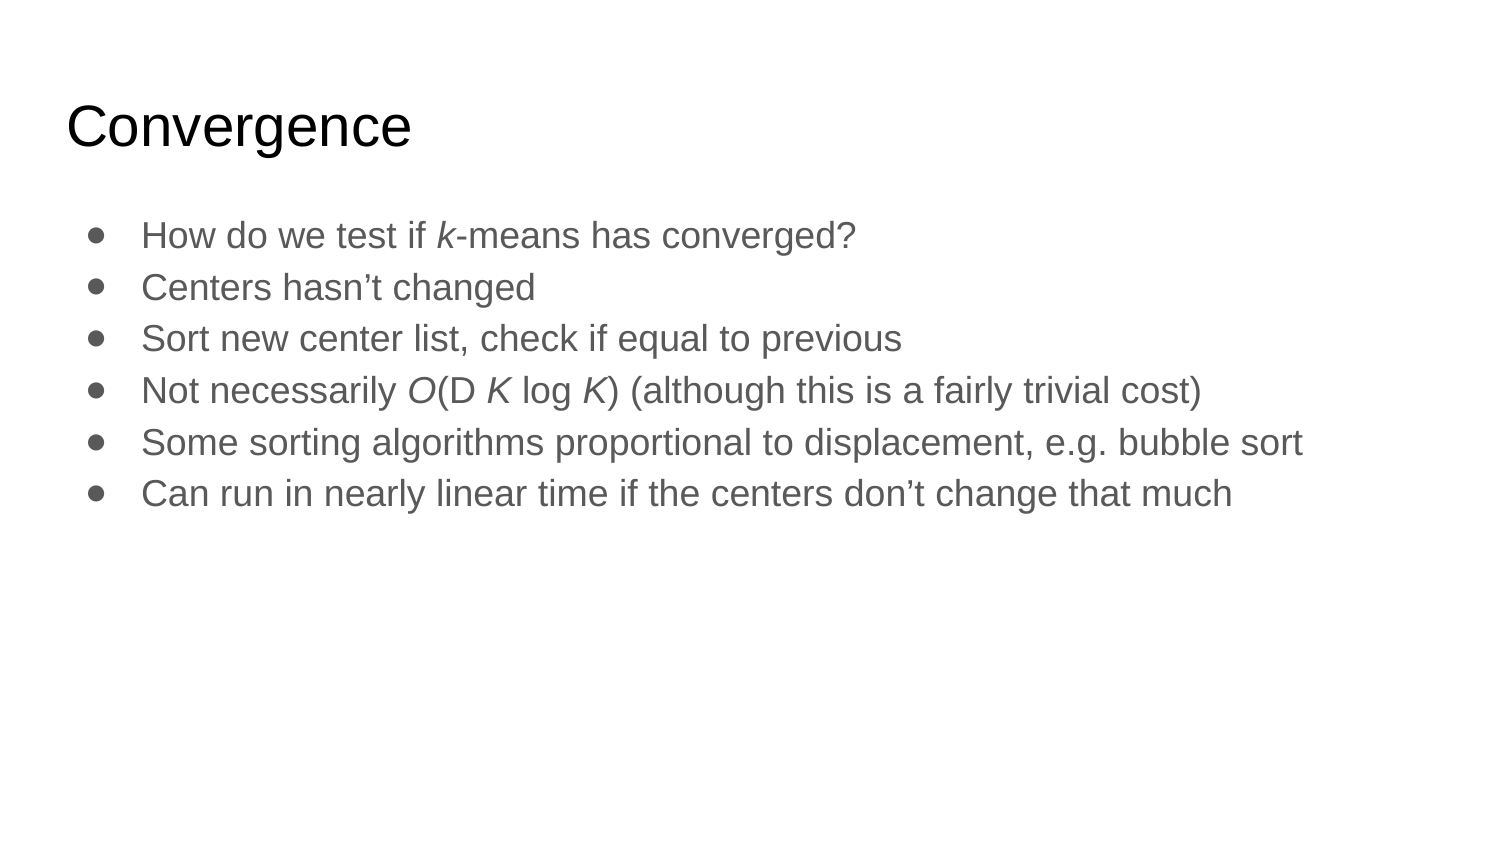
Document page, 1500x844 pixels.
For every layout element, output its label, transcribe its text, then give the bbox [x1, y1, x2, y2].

title Convergence [51, 72, 1449, 167]
list How do we test if k-means has converged? Centers hasn’t changed Sort new center list, check if equal to previous Not necessarily O(D K log K) (although this is a fairly trivial cost) Some sorting algorithms proportional to displacement, e.g. bubble sort Can run in nearly linear time if the centers don’t change that much [51, 189, 1449, 750]
